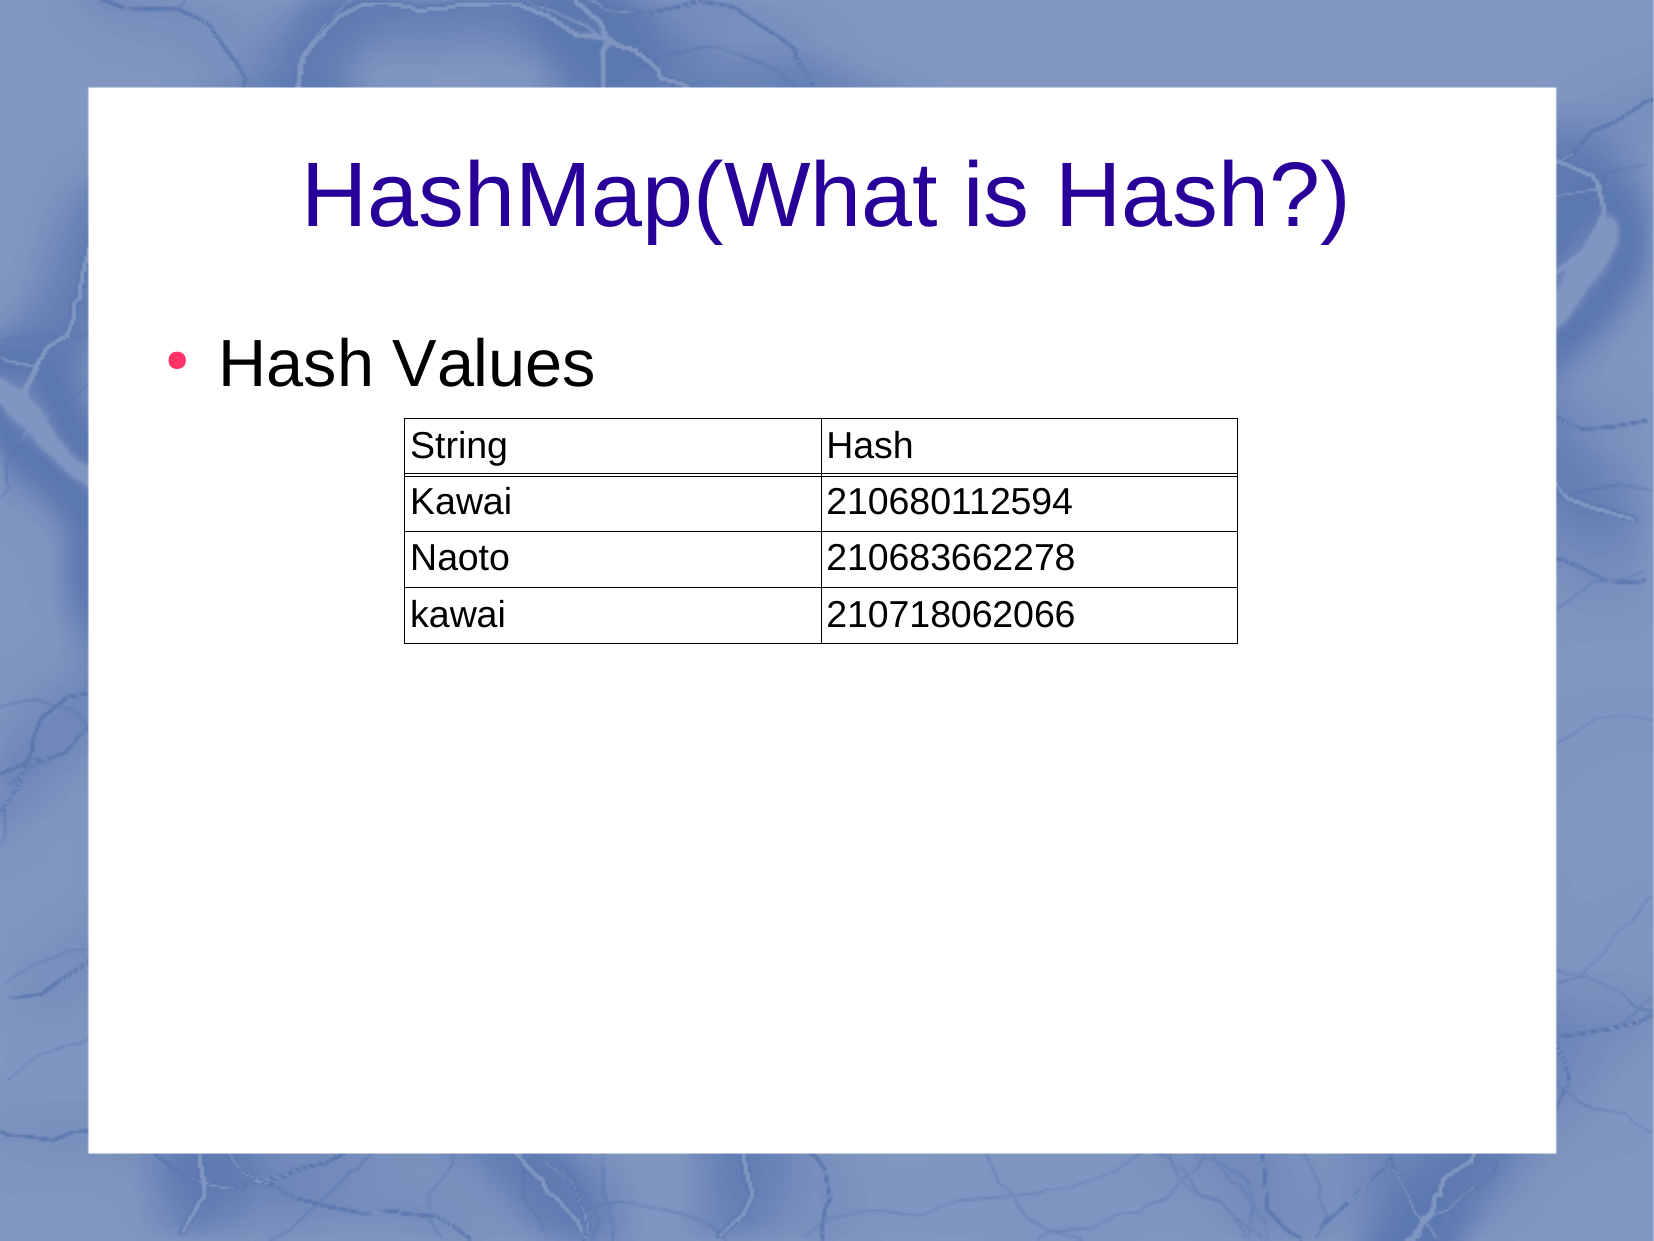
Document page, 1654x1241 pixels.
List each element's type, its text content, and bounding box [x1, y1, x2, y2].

table_header String [405, 419, 821, 473]
table_cell 210683662278 [822, 532, 1237, 587]
table_cell Kawai [405, 477, 821, 531]
list Hash Values [147, 325, 1506, 996]
table_header Hash [822, 419, 1237, 473]
picture [0, 0, 1654, 1241]
table_cell Naoto [405, 532, 821, 587]
table_cell kawai [405, 588, 821, 643]
table_cell 210718062066 [822, 588, 1237, 643]
table_cell 210680112594 [822, 477, 1237, 531]
title HashMap(What is Hash?) [118, 98, 1536, 291]
